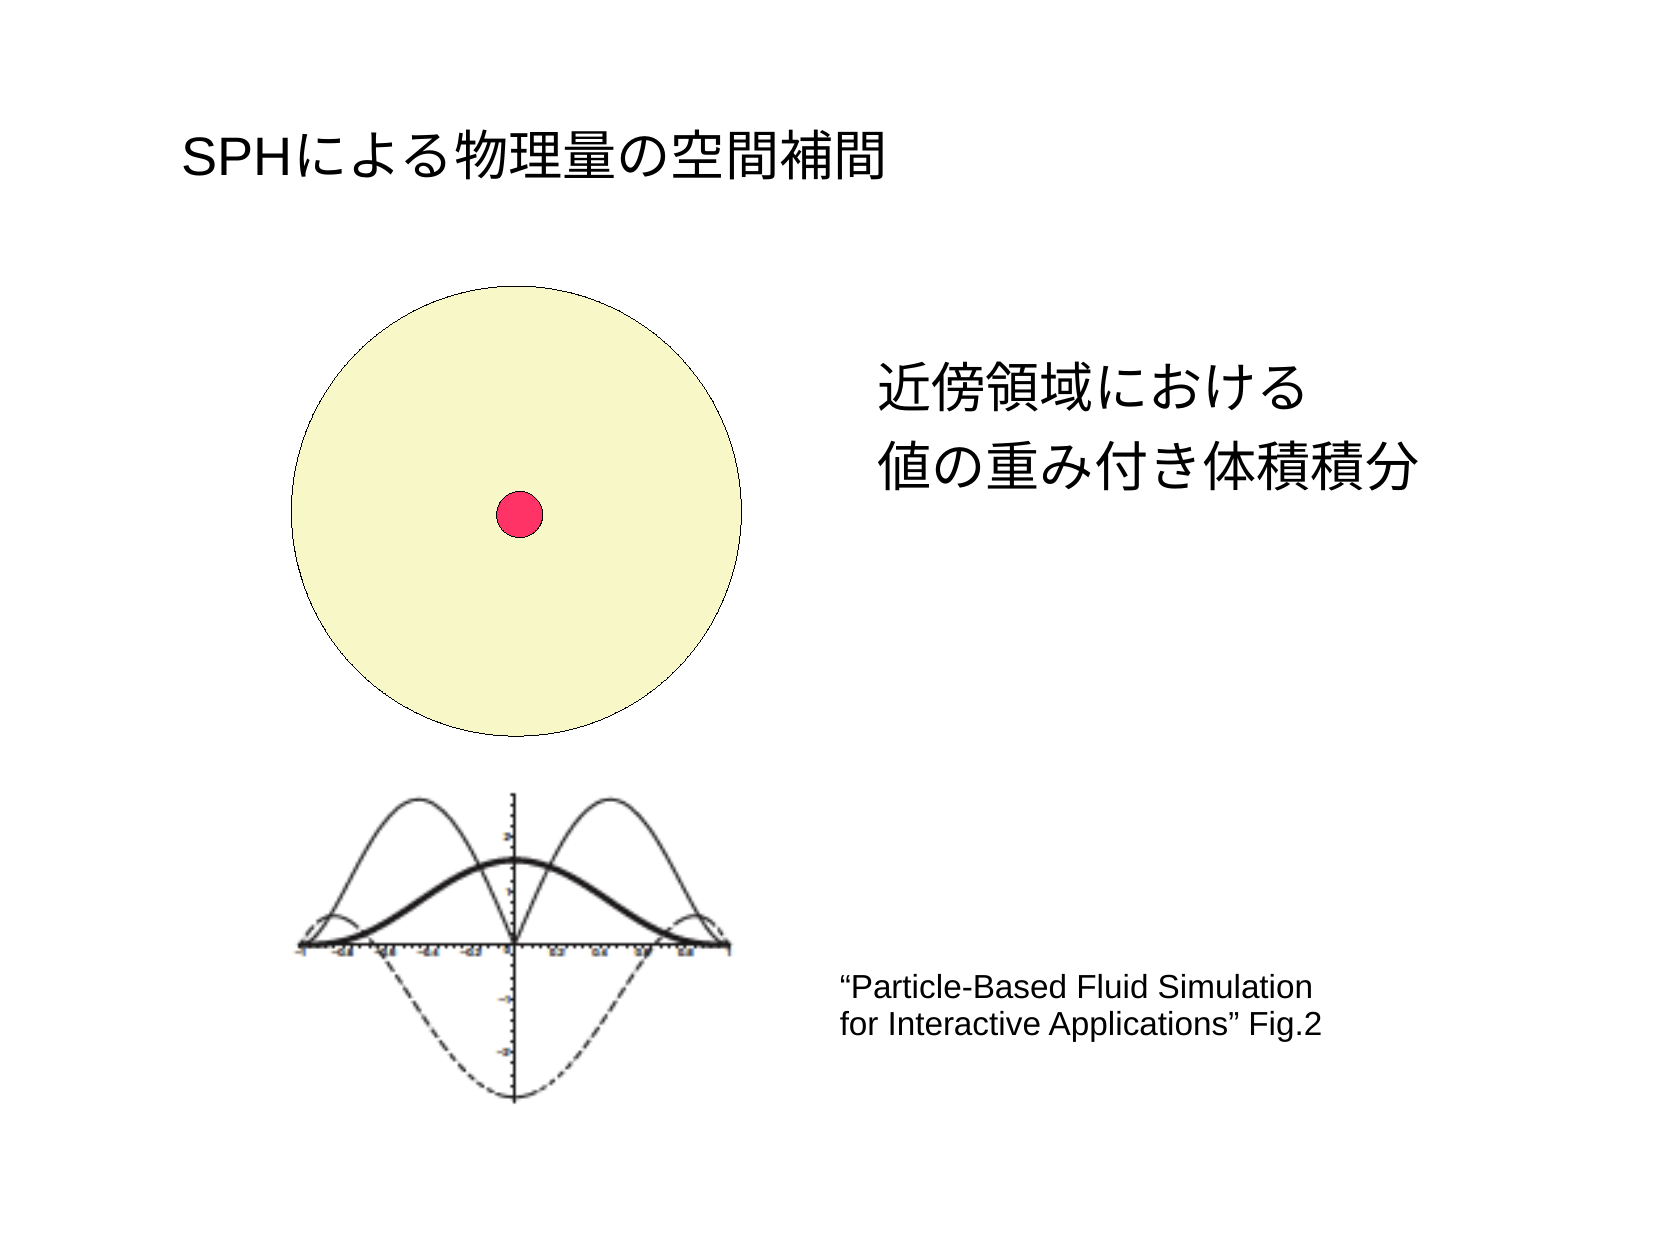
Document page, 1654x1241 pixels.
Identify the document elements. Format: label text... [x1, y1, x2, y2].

text_box SPHによる物理量の空間補間 [181, 112, 976, 188]
text_box “Particle-Based Fluid Simulation for Interactive Applications” Fig.2 [825, 960, 1347, 1051]
text_box [291, 286, 742, 737]
text_box 近傍領域における 値の重み付き体積積分 [862, 337, 1576, 461]
picture [291, 781, 742, 1112]
